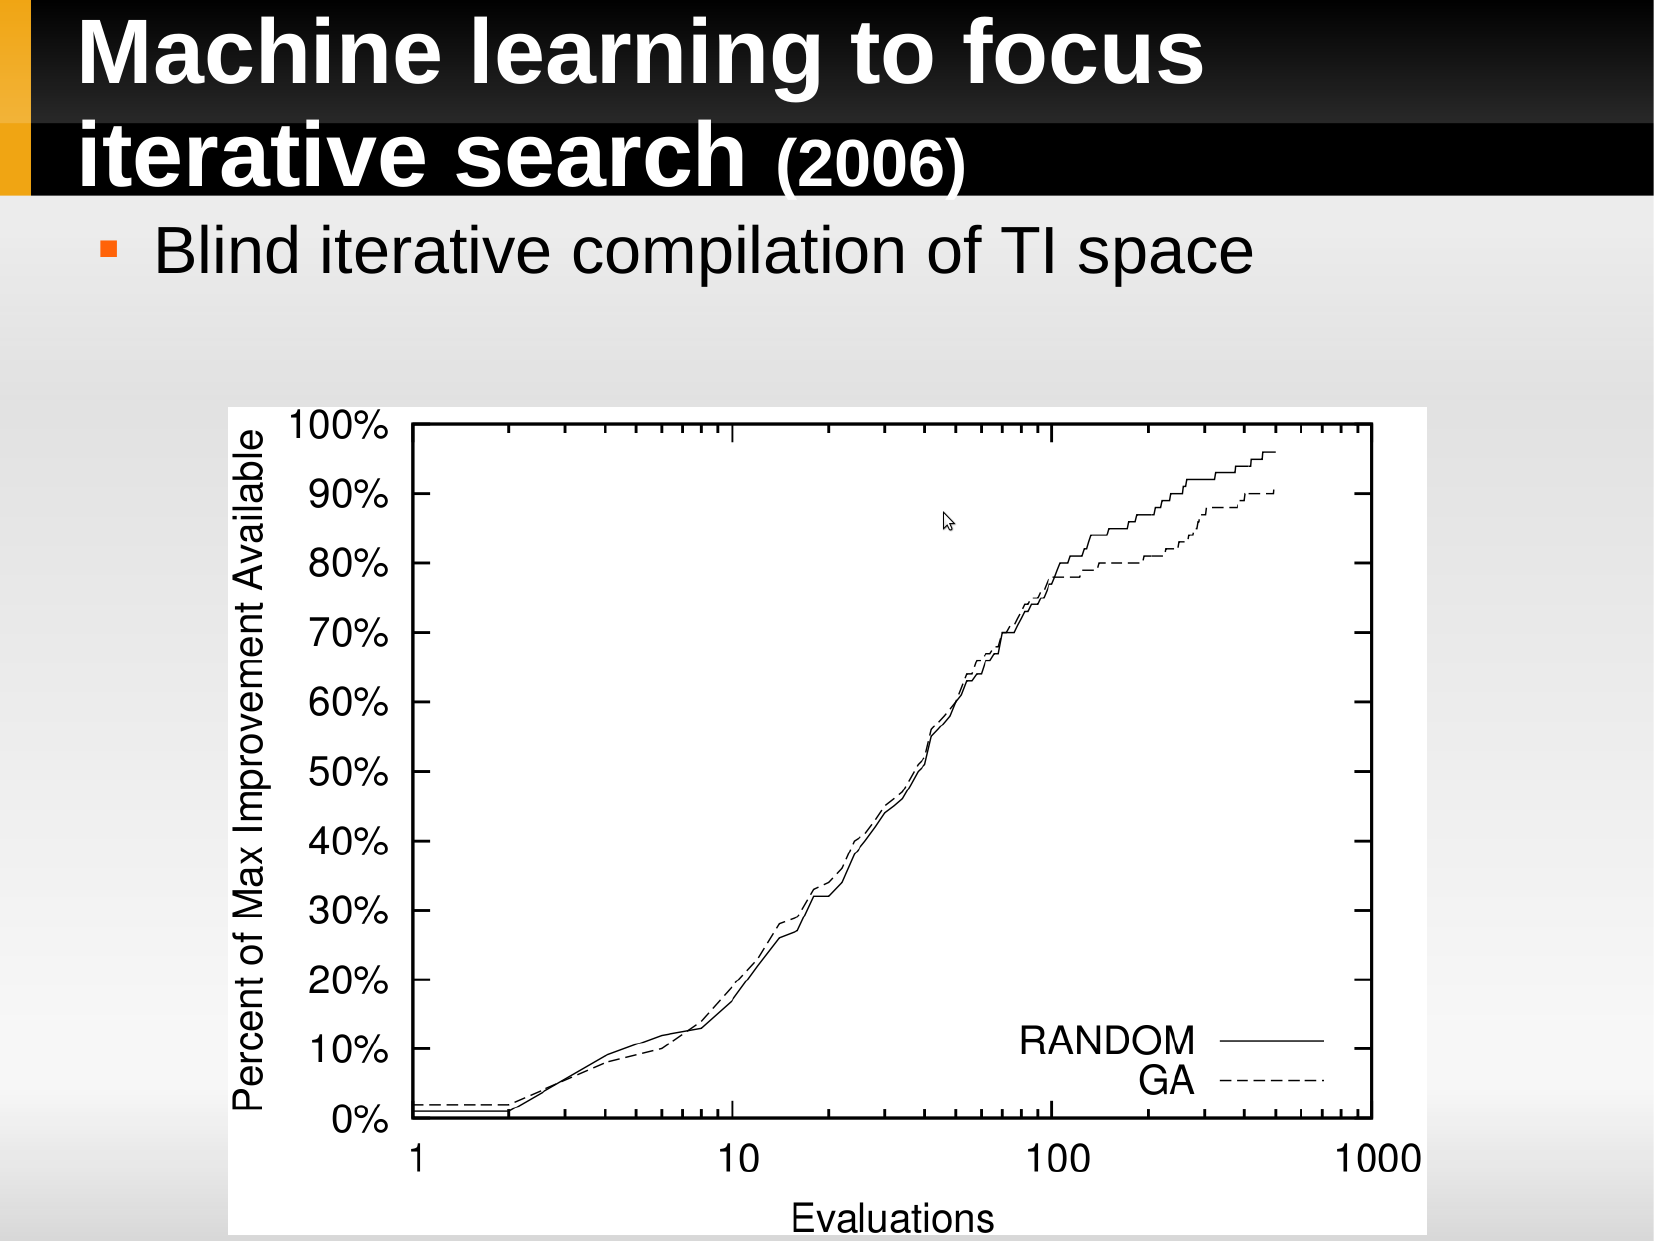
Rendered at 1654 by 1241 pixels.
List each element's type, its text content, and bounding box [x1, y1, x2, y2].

list Blind iterative compilation of TI space [82, 213, 1571, 297]
picture [0, 0, 1654, 1241]
title Machine learning to focus iterative search (2006) [76, 0, 1565, 222]
